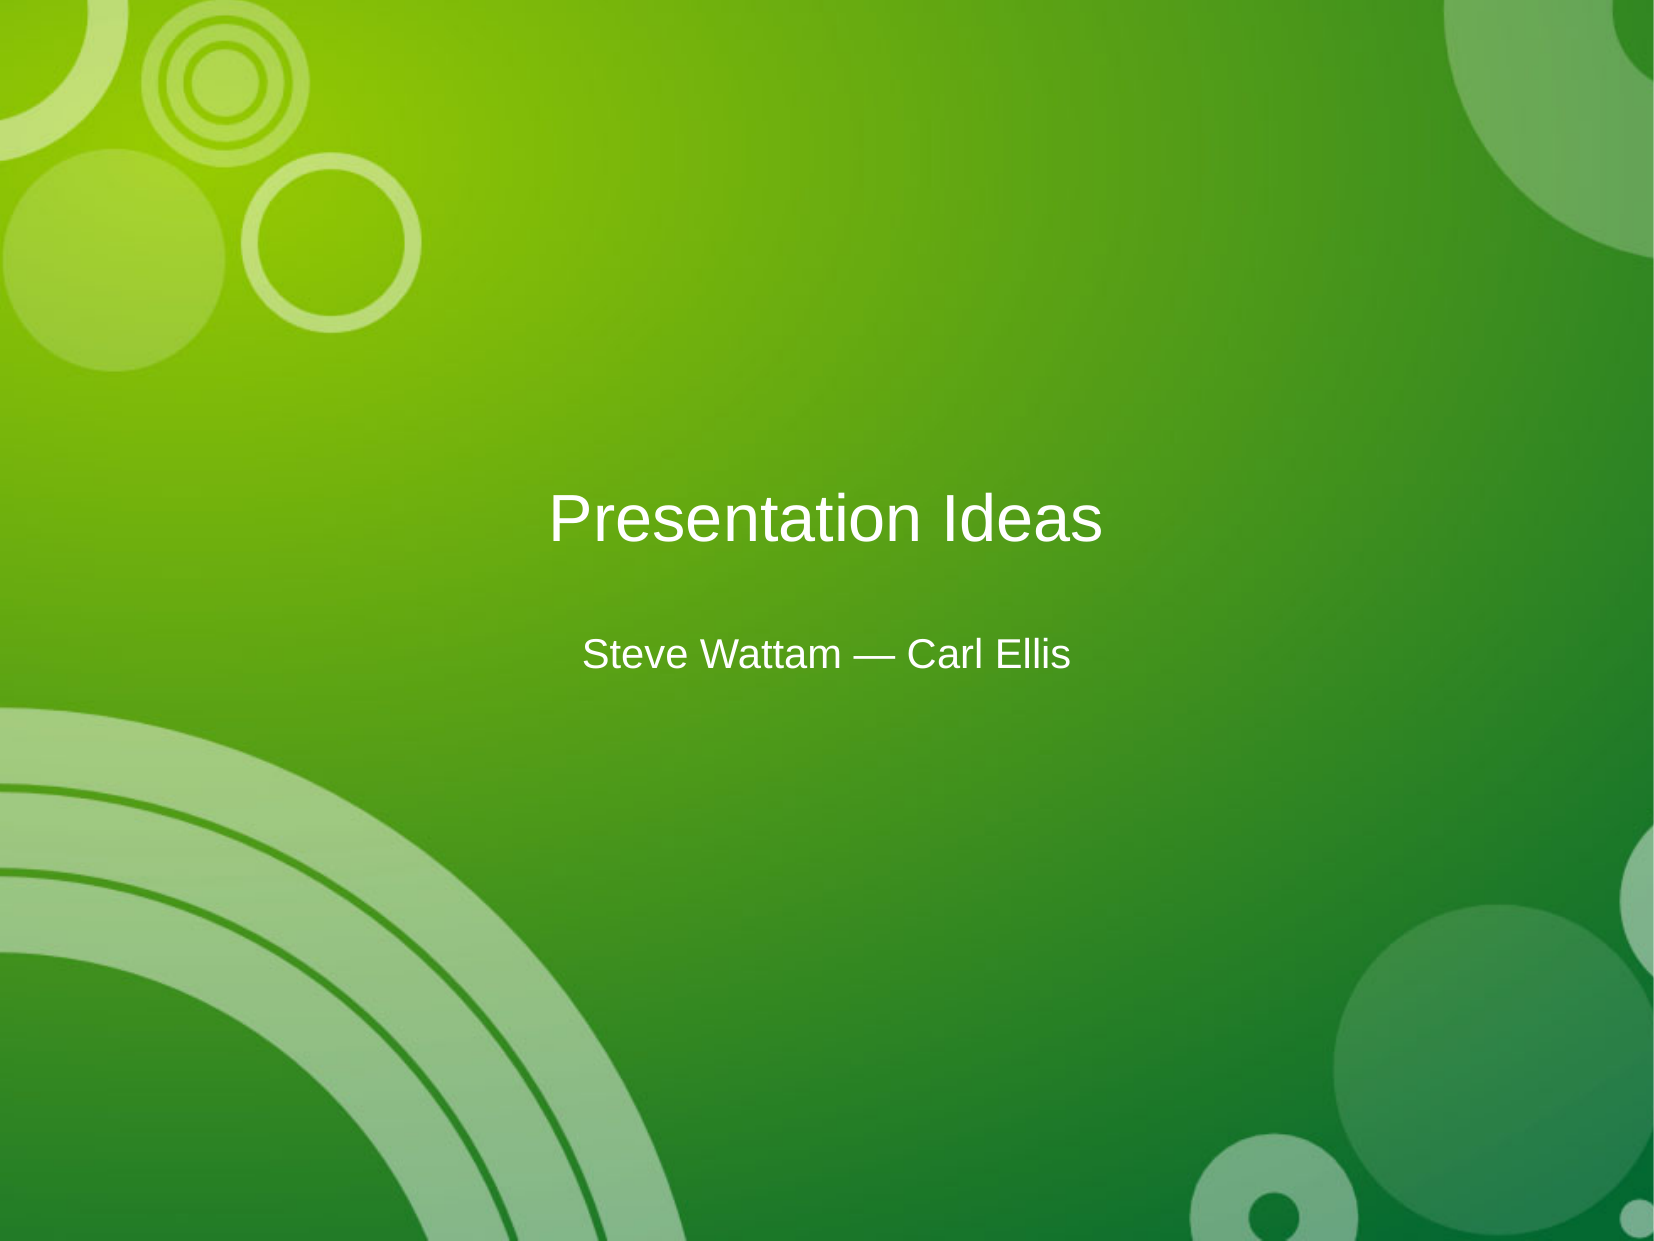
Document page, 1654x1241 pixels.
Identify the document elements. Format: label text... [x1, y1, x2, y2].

picture [0, 0, 1654, 1241]
subtitle Presentation Ideas Steve Wattam ― Carl Ellis [82, 56, 1571, 1102]
